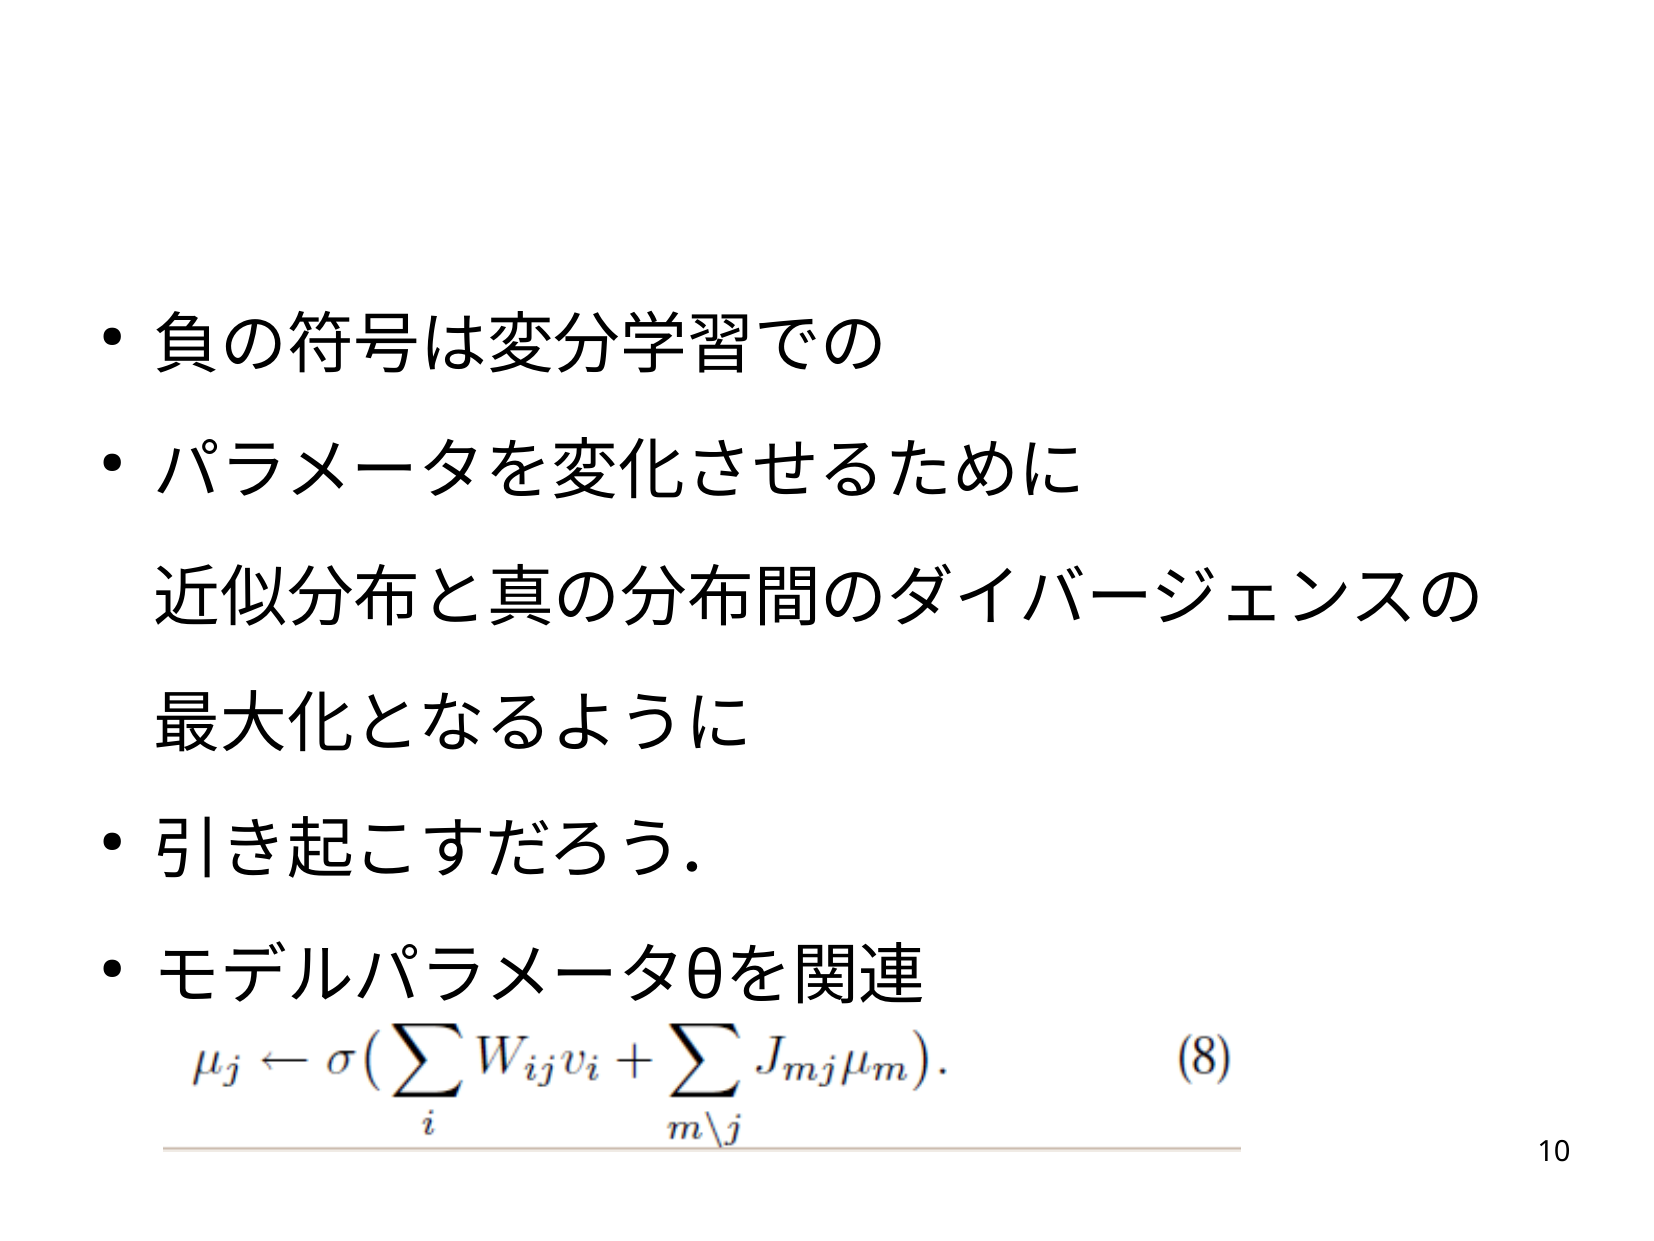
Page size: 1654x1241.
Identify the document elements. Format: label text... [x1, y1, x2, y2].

picture [163, 1109, 1241, 1152]
list 負の符号は変分学習での パラメータを変化させるために 近似分布と真の分布間のダイバージェンスの 最大化となるように 引き起こすだろう． モデルパラメータθを関連 [82, 290, 1571, 1109]
